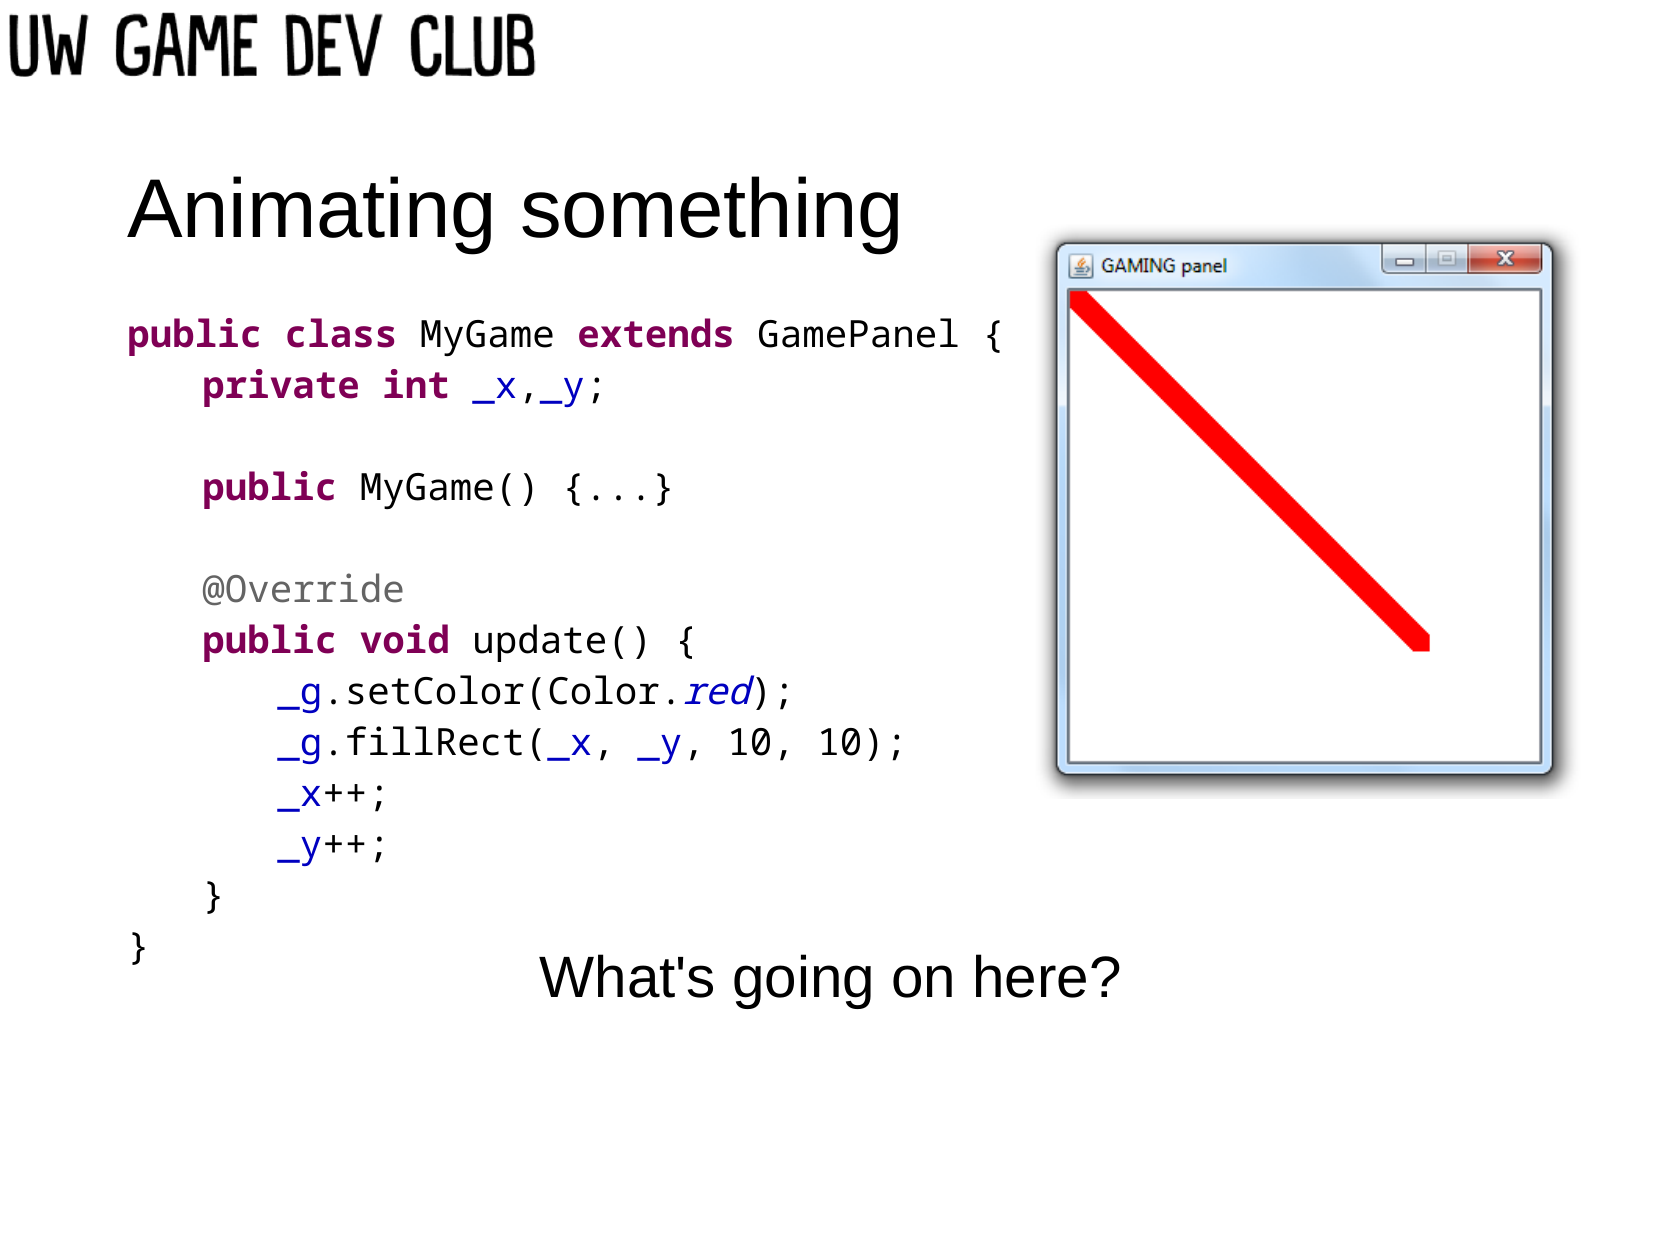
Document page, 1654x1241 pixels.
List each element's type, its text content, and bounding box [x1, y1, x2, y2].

text_box Animating something [112, 154, 1201, 263]
text_box What's going on here? [525, 937, 1463, 1018]
picture [2, 7, 551, 82]
picture [1014, 224, 1613, 799]
text_box public class MyGame extends GamePanel { private int _x,_y; public MyGame() {...} @Override public void update() { _g.setColor(Color.red); _g.fillRect(_x, _y, 10, 10); _x++; _y++; } } [112, 300, 1163, 809]
